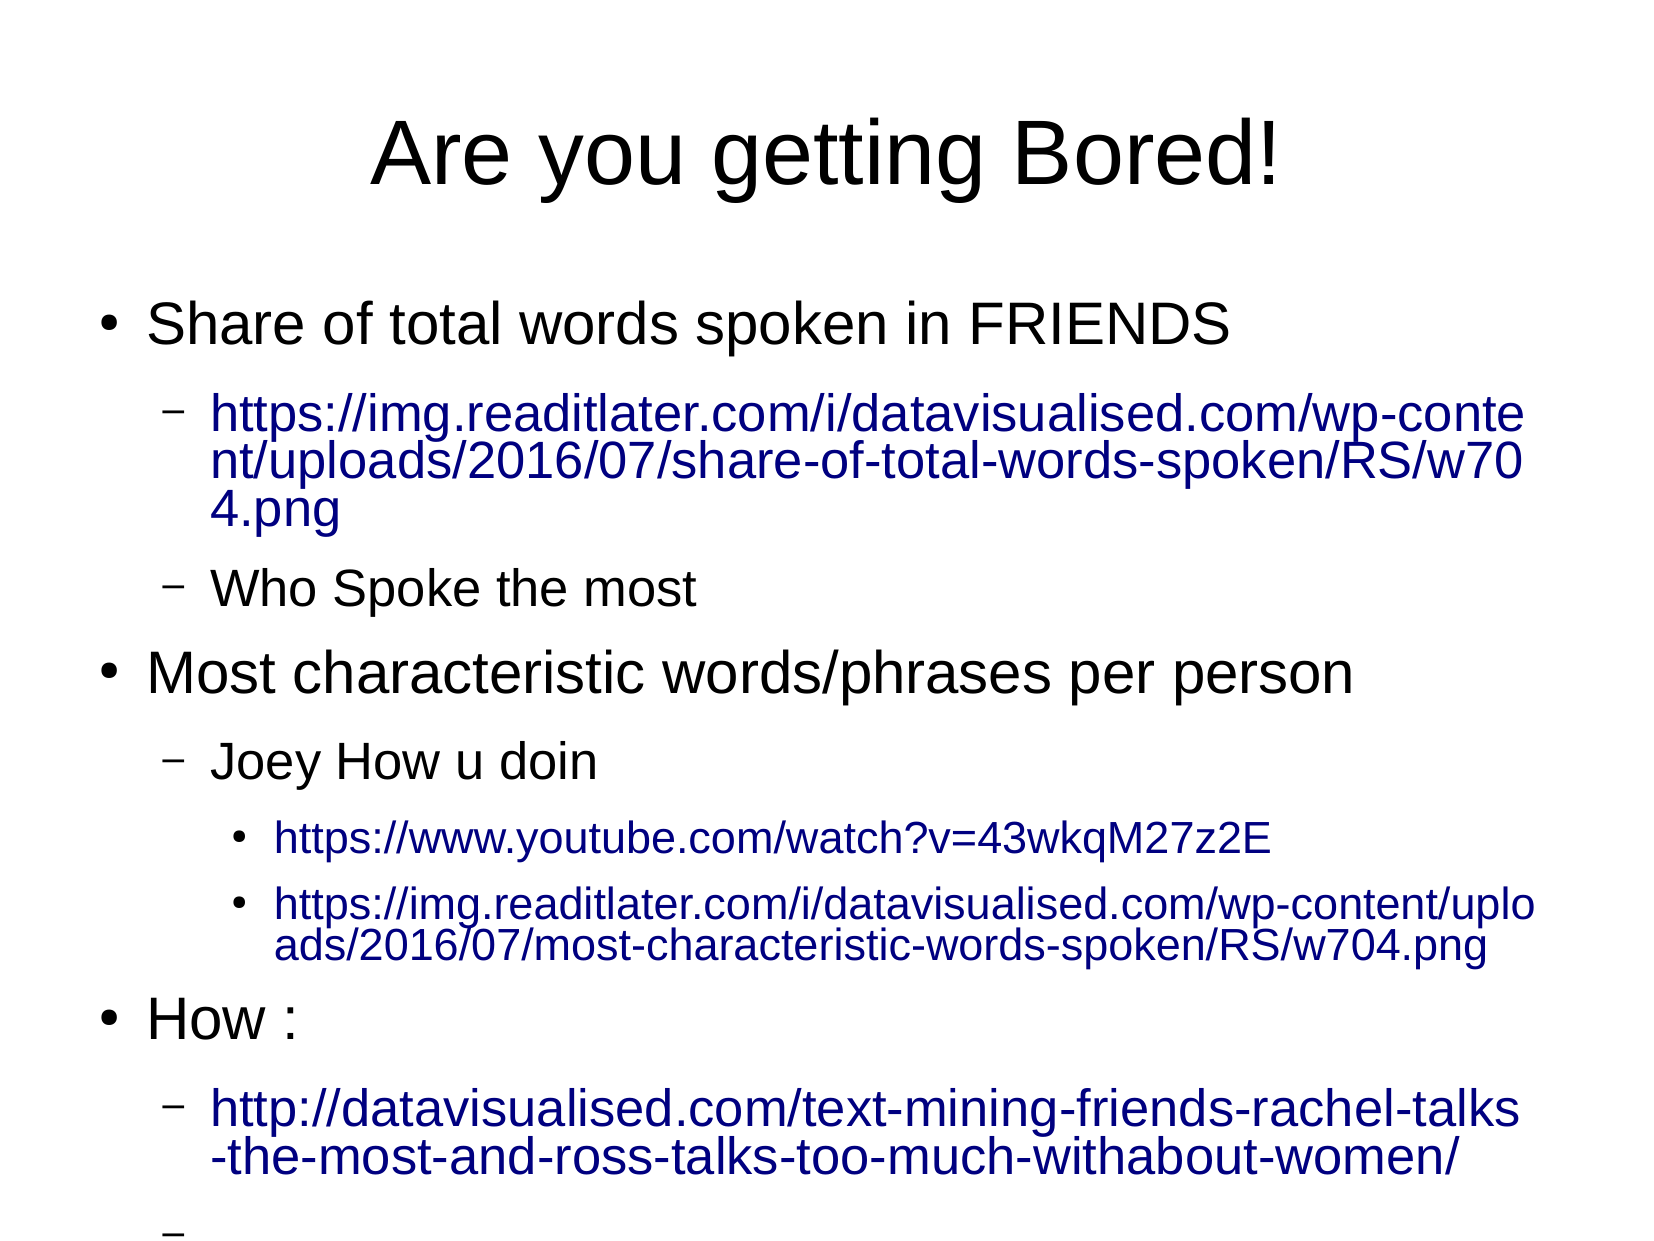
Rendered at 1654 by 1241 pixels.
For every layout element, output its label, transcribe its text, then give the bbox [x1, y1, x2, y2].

list Share of total words spoken in FRIENDS https://img.readitlater.com/i/datavisualised.com/wp-content/uploads/2016/07/share-of-total-words-spoken/RS/w704.png Who Spoke the most Most characteristic words/phrases per person Joey How u doin https://www.youtube.com/watch?v=43wkqM27z2E https://img.readitlater.com/i/datavisualised.com/wp-content/uploads/2016/07/most-characteristic-words-spoken/RS/w704.png How : http://datavisualised.com/text-mining-friends-rachel-talks-the-most-and-ross-talks-too-much-withabout-women/ [82, 290, 1538, 1010]
title Are you getting Bored! [82, 49, 1571, 257]
